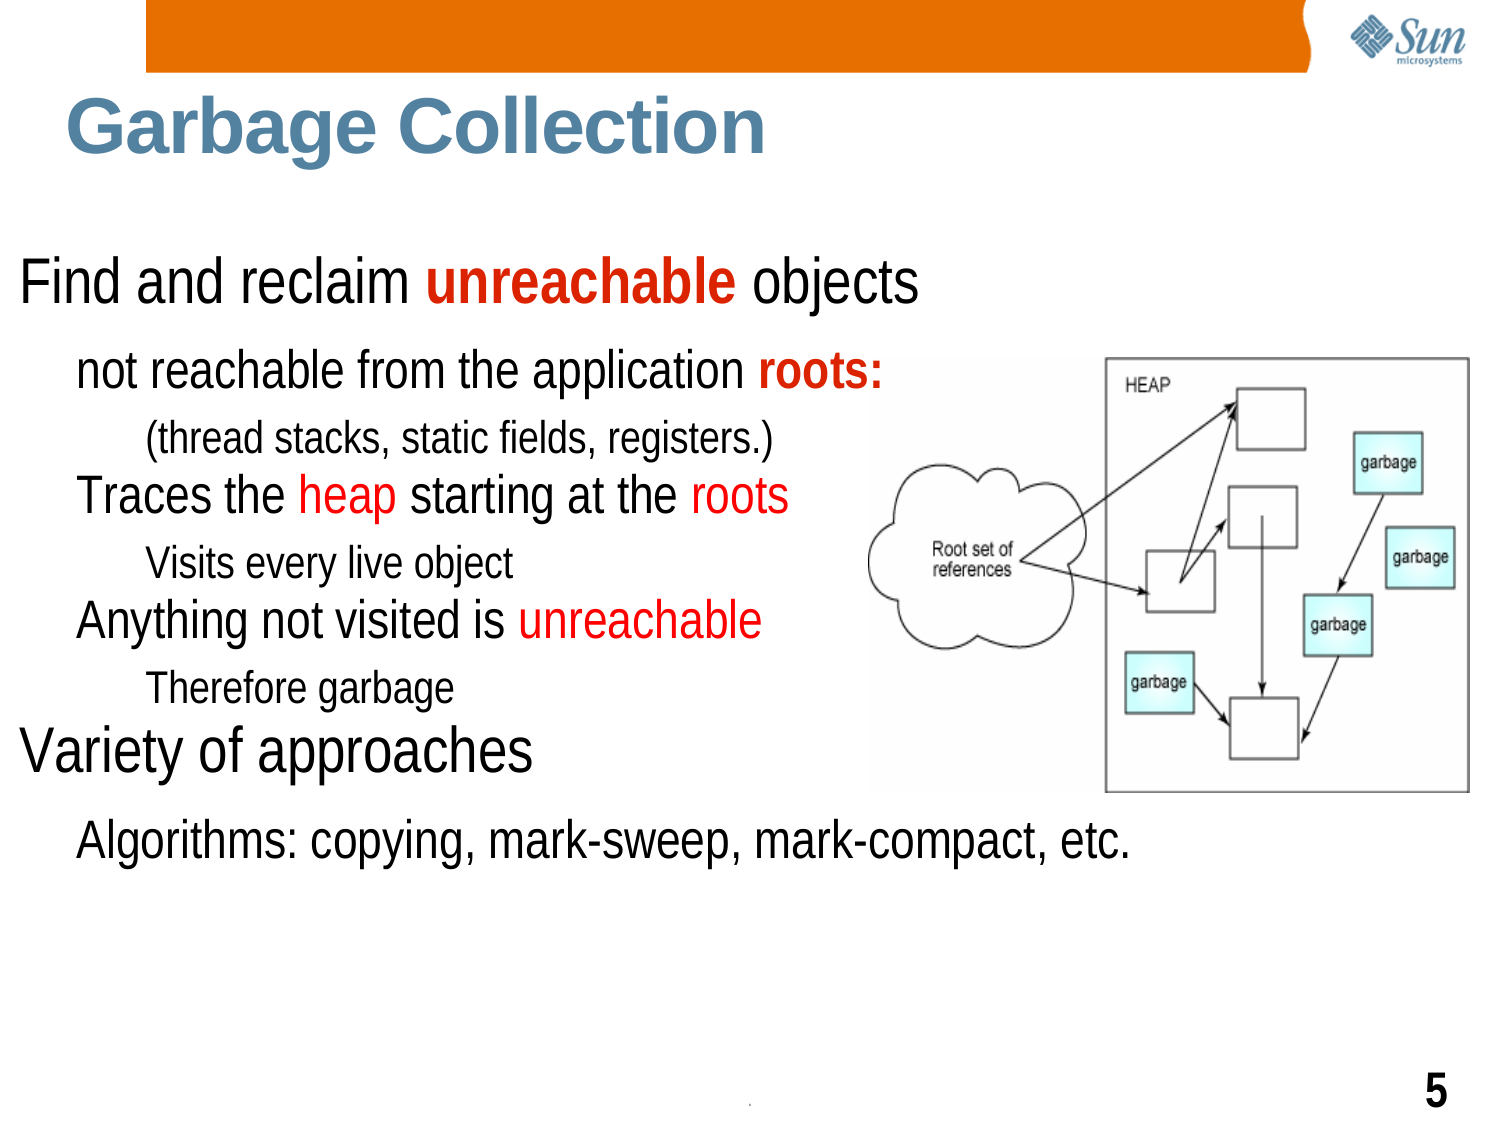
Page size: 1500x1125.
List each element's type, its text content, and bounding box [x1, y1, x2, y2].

list Find and reclaim unreachable objects not reachable from the application roots: (thread stacks, static fields, registers.) Traces the heap starting at the roots Visits every live object Anything not visited is unreachable Therefore garbage Variety of approaches Algorithms: copying, mark-sweep, mark-compact, etc. [0, 242, 1135, 1088]
picture [146, 0, 1500, 75]
title Garbage Collection [65, 90, 1428, 195]
picture [1135, 357, 1470, 793]
